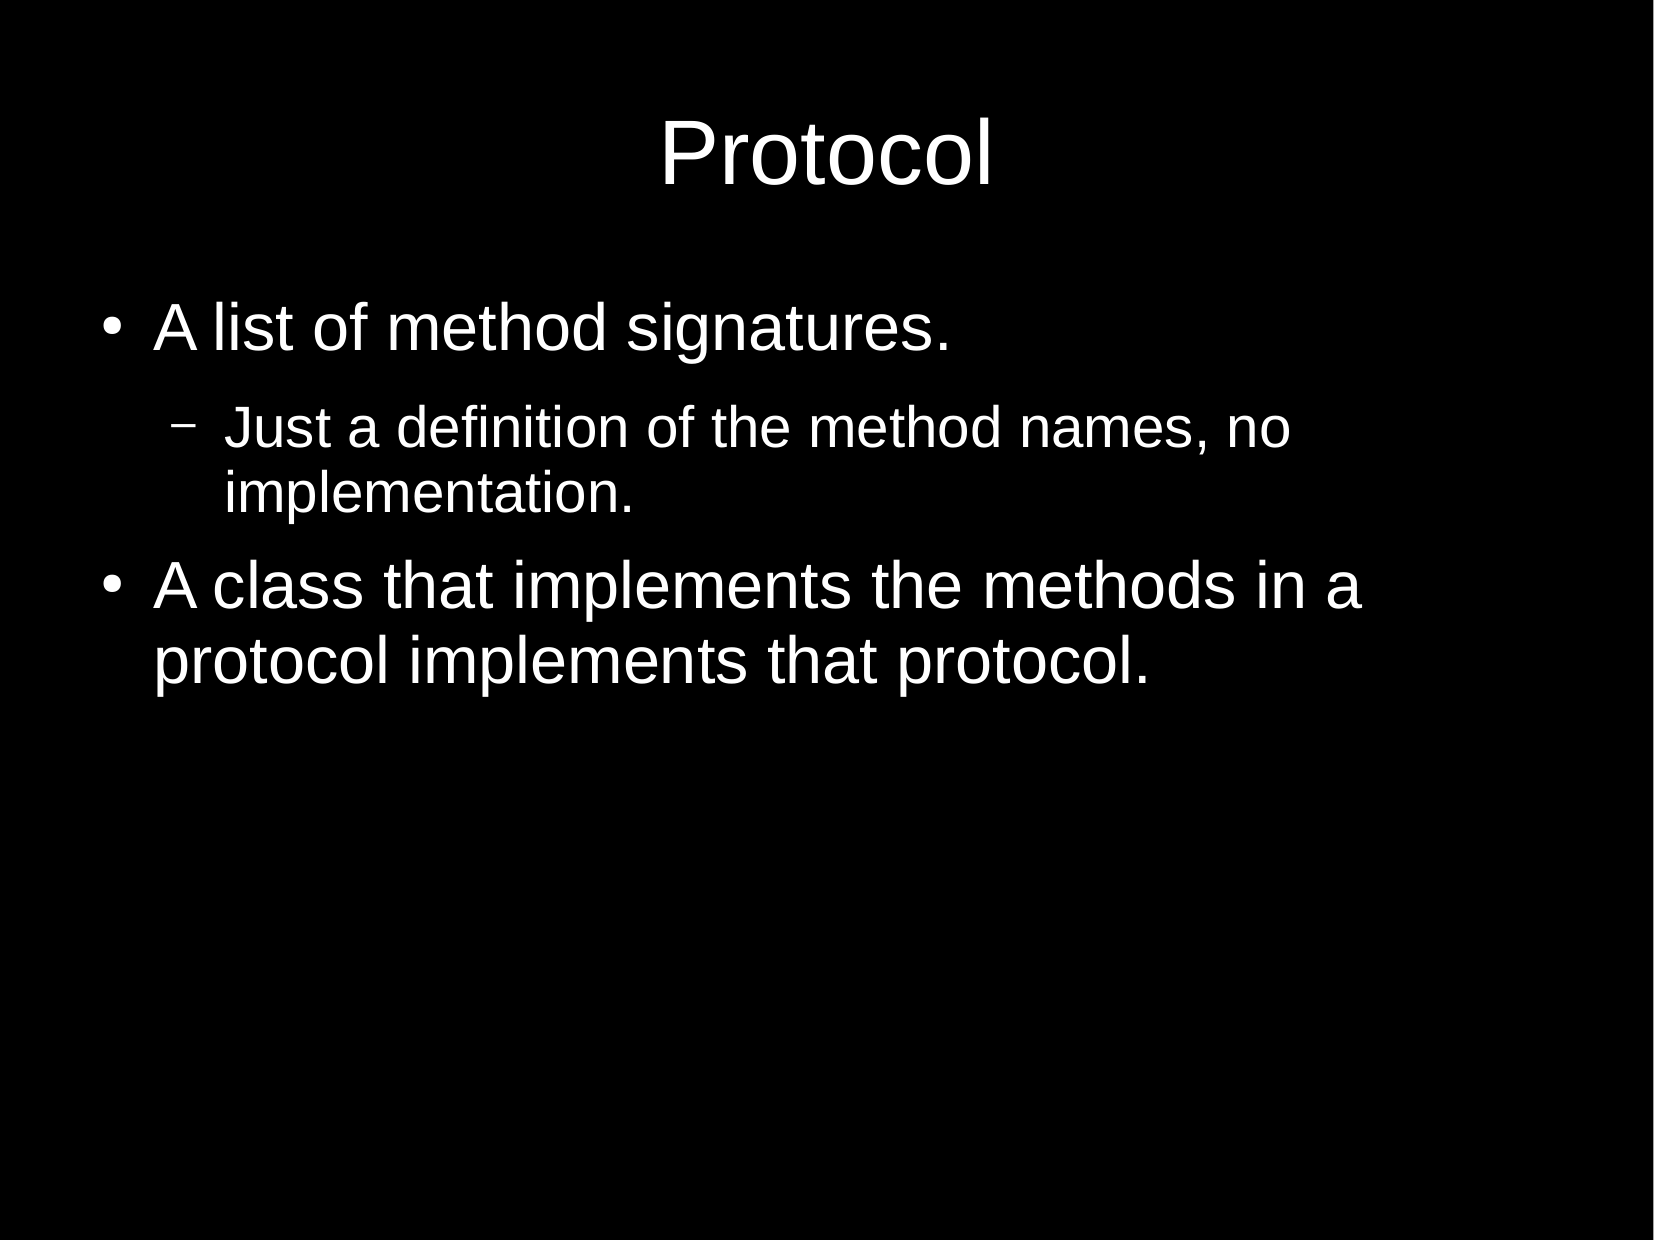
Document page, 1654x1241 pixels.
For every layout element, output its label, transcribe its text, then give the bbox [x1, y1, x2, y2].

list A list of method signatures. Just a definition of the method names, no implementation. A class that implements the methods in a protocol implements that protocol. [82, 290, 1571, 1010]
title Protocol [82, 49, 1571, 257]
